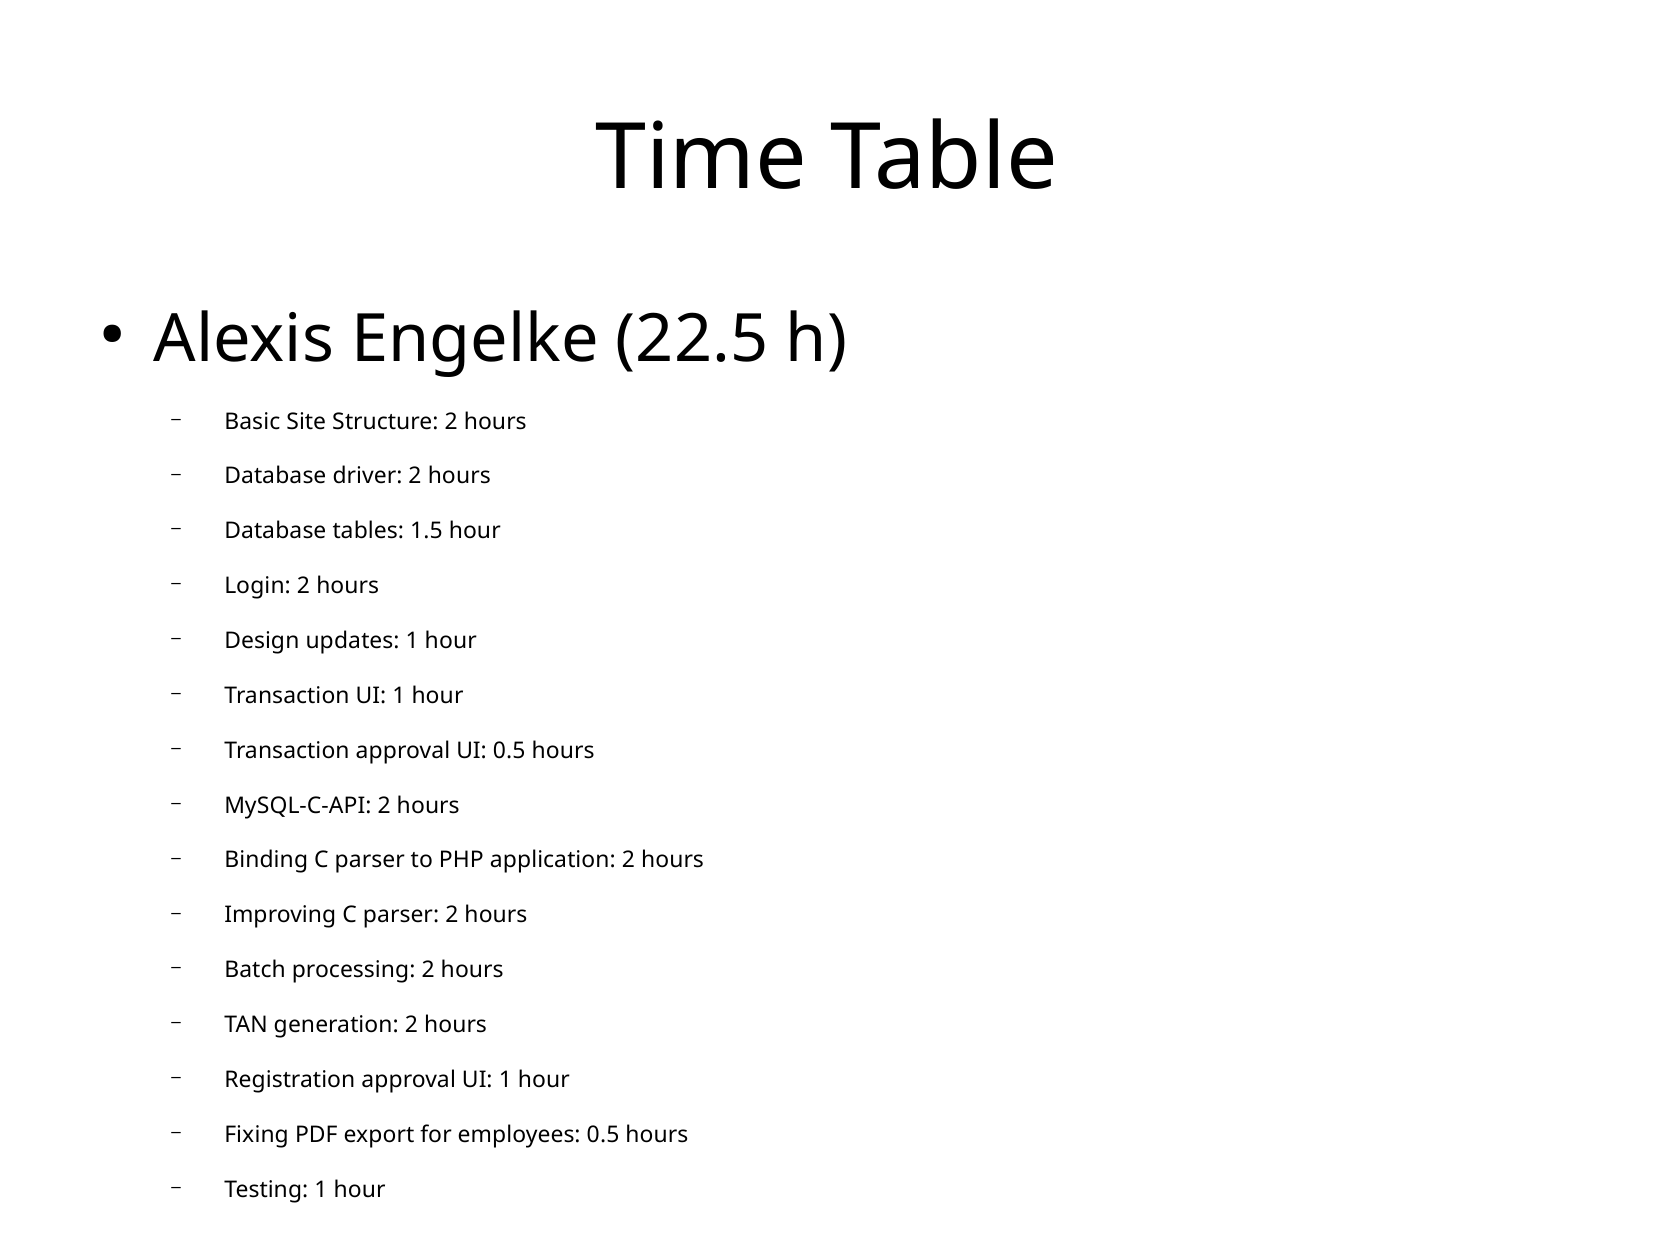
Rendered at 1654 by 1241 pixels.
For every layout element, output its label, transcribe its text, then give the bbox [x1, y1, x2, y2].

list Alexis Engelke (22.5 h) Basic Site Structure: 2 hours Database driver: 2 hours Database tables: 1.5 hour Login: 2 hours Design updates: 1 hour Transaction UI: 1 hour Transaction approval UI: 0.5 hours MySQL-C-API: 2 hours Binding C parser to PHP application: 2 hours Improving C parser: 2 hours Batch processing: 2 hours TAN generation: 2 hours Registration approval UI: 1 hour Fixing PDF export for employees: 0.5 hours Testing: 1 hour [82, 290, 1571, 1010]
title Time Table [82, 49, 1571, 257]
